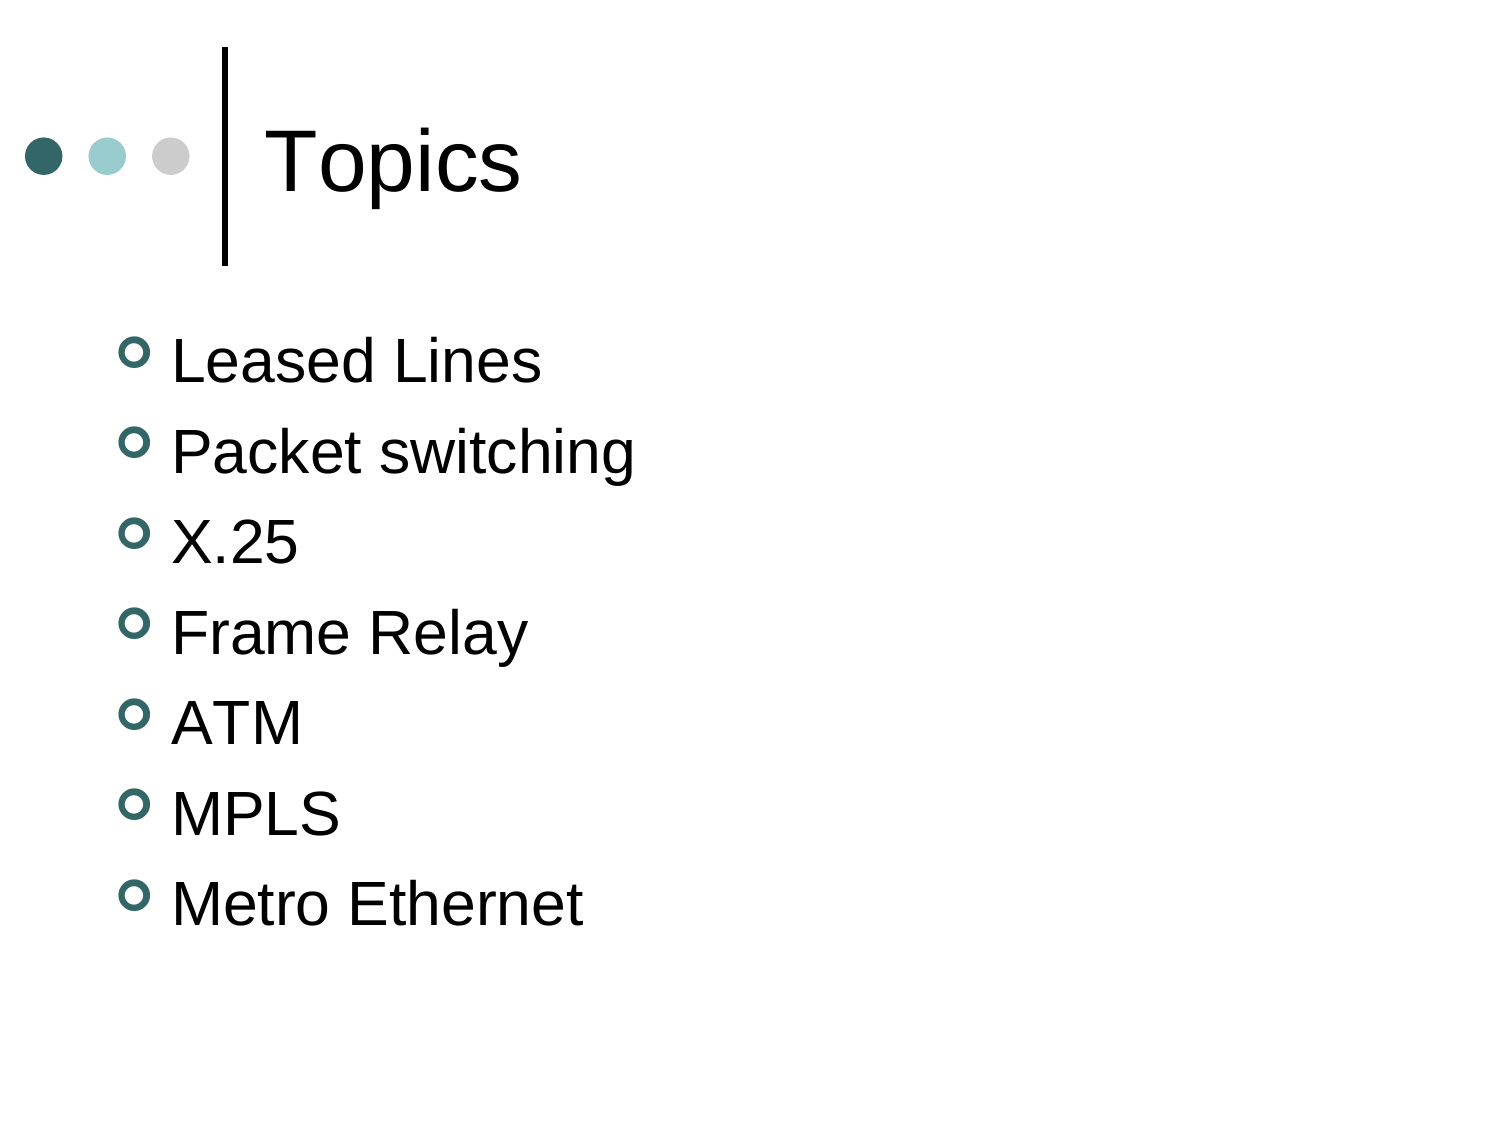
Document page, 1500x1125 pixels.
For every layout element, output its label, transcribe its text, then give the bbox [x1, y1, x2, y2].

list Leased Lines Packet switching X.25 Frame Relay ATM MPLS Metro Ethernet [100, 312, 1400, 988]
title Topics [249, 31, 1401, 282]
